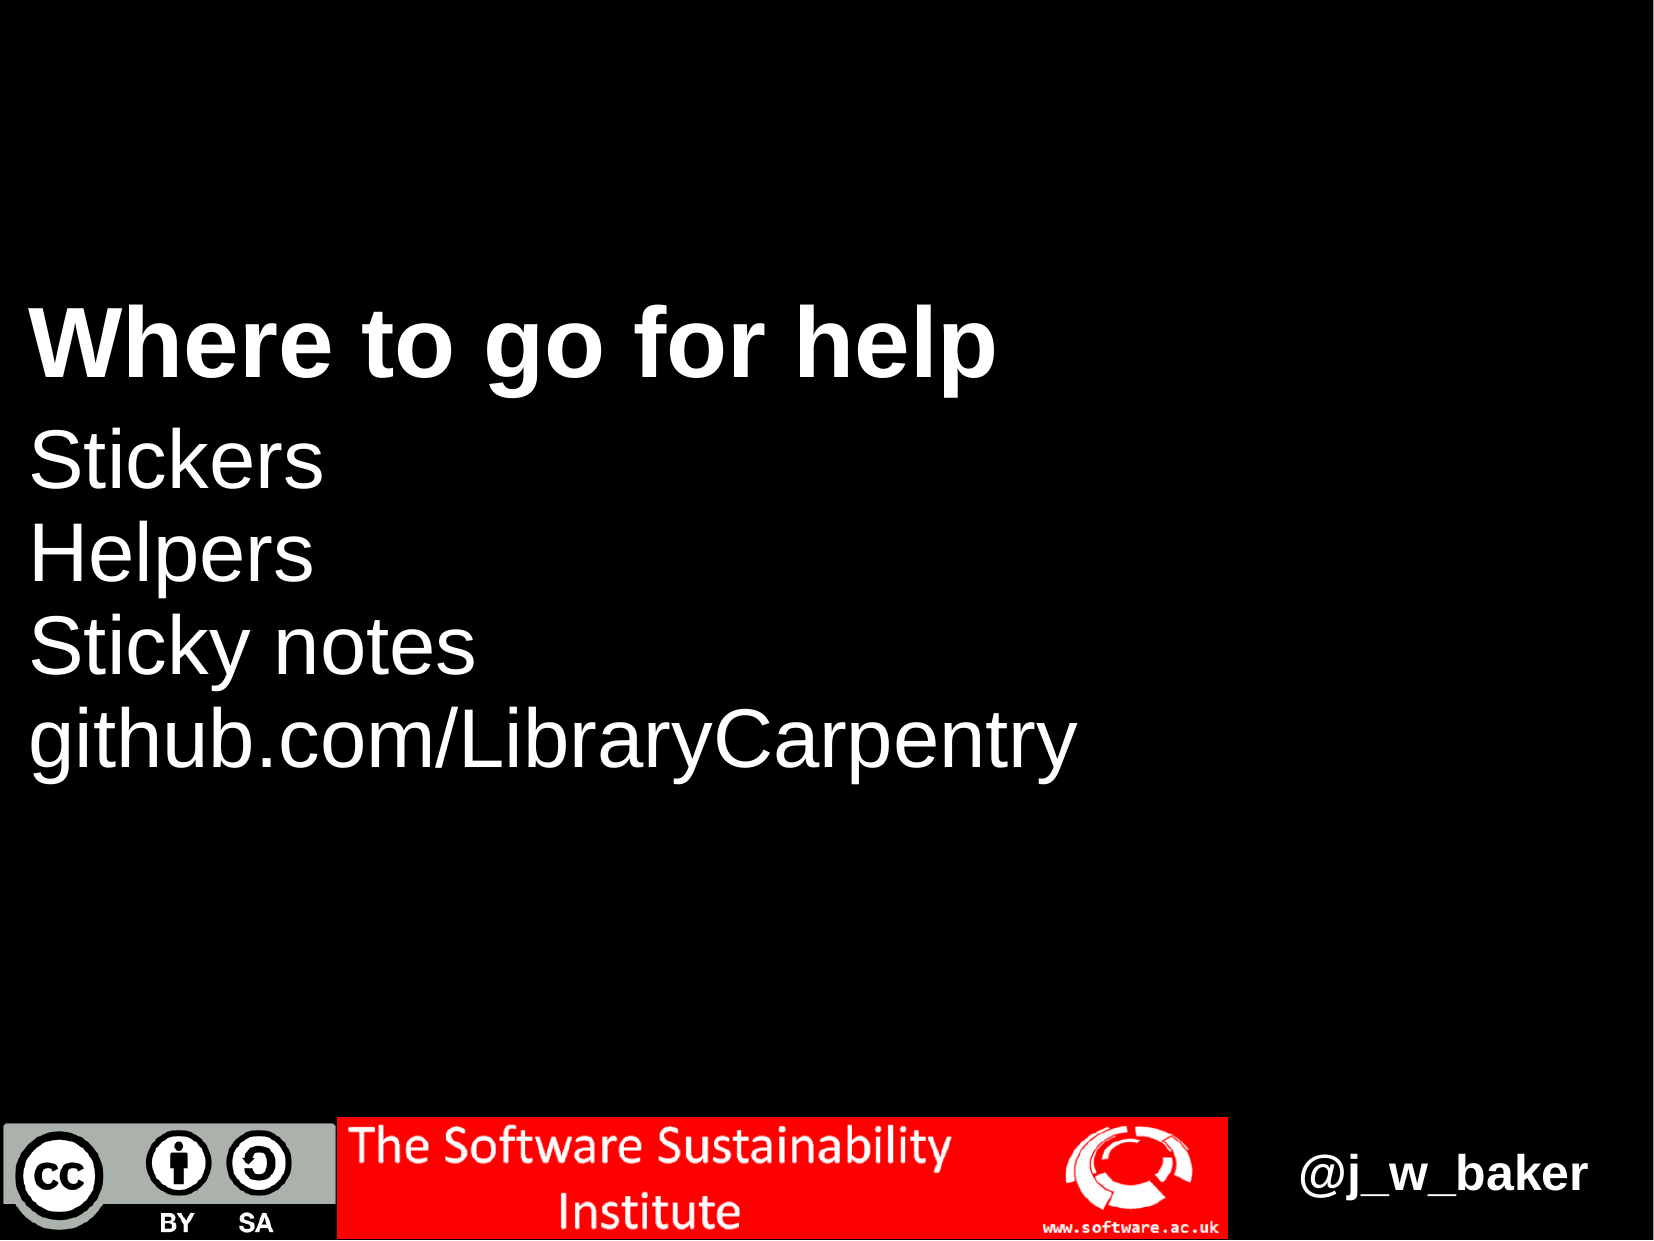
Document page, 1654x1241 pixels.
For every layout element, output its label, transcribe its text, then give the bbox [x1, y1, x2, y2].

picture [0, 1117, 1228, 1239]
text_box Where to go for help Stickers Helpers Sticky notes github.com/LibraryCarpentry [28, 286, 1623, 786]
text_box @j_w_baker [1266, 1085, 1622, 1241]
